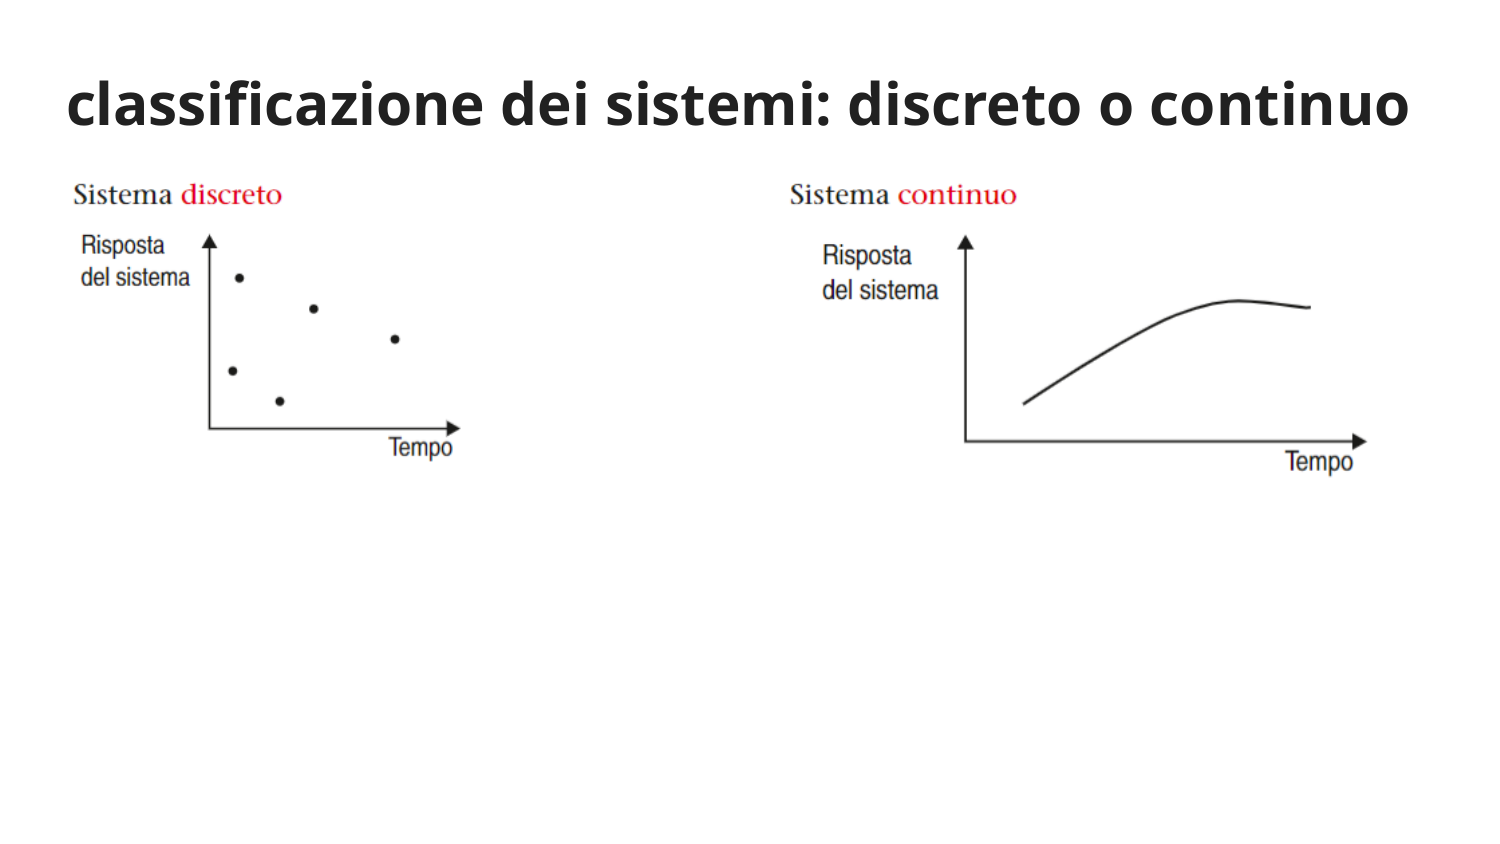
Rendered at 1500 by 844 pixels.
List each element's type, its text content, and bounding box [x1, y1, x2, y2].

picture [59, 172, 1382, 495]
title classificazione dei sistemi: discreto o continuo [51, 48, 1449, 180]
